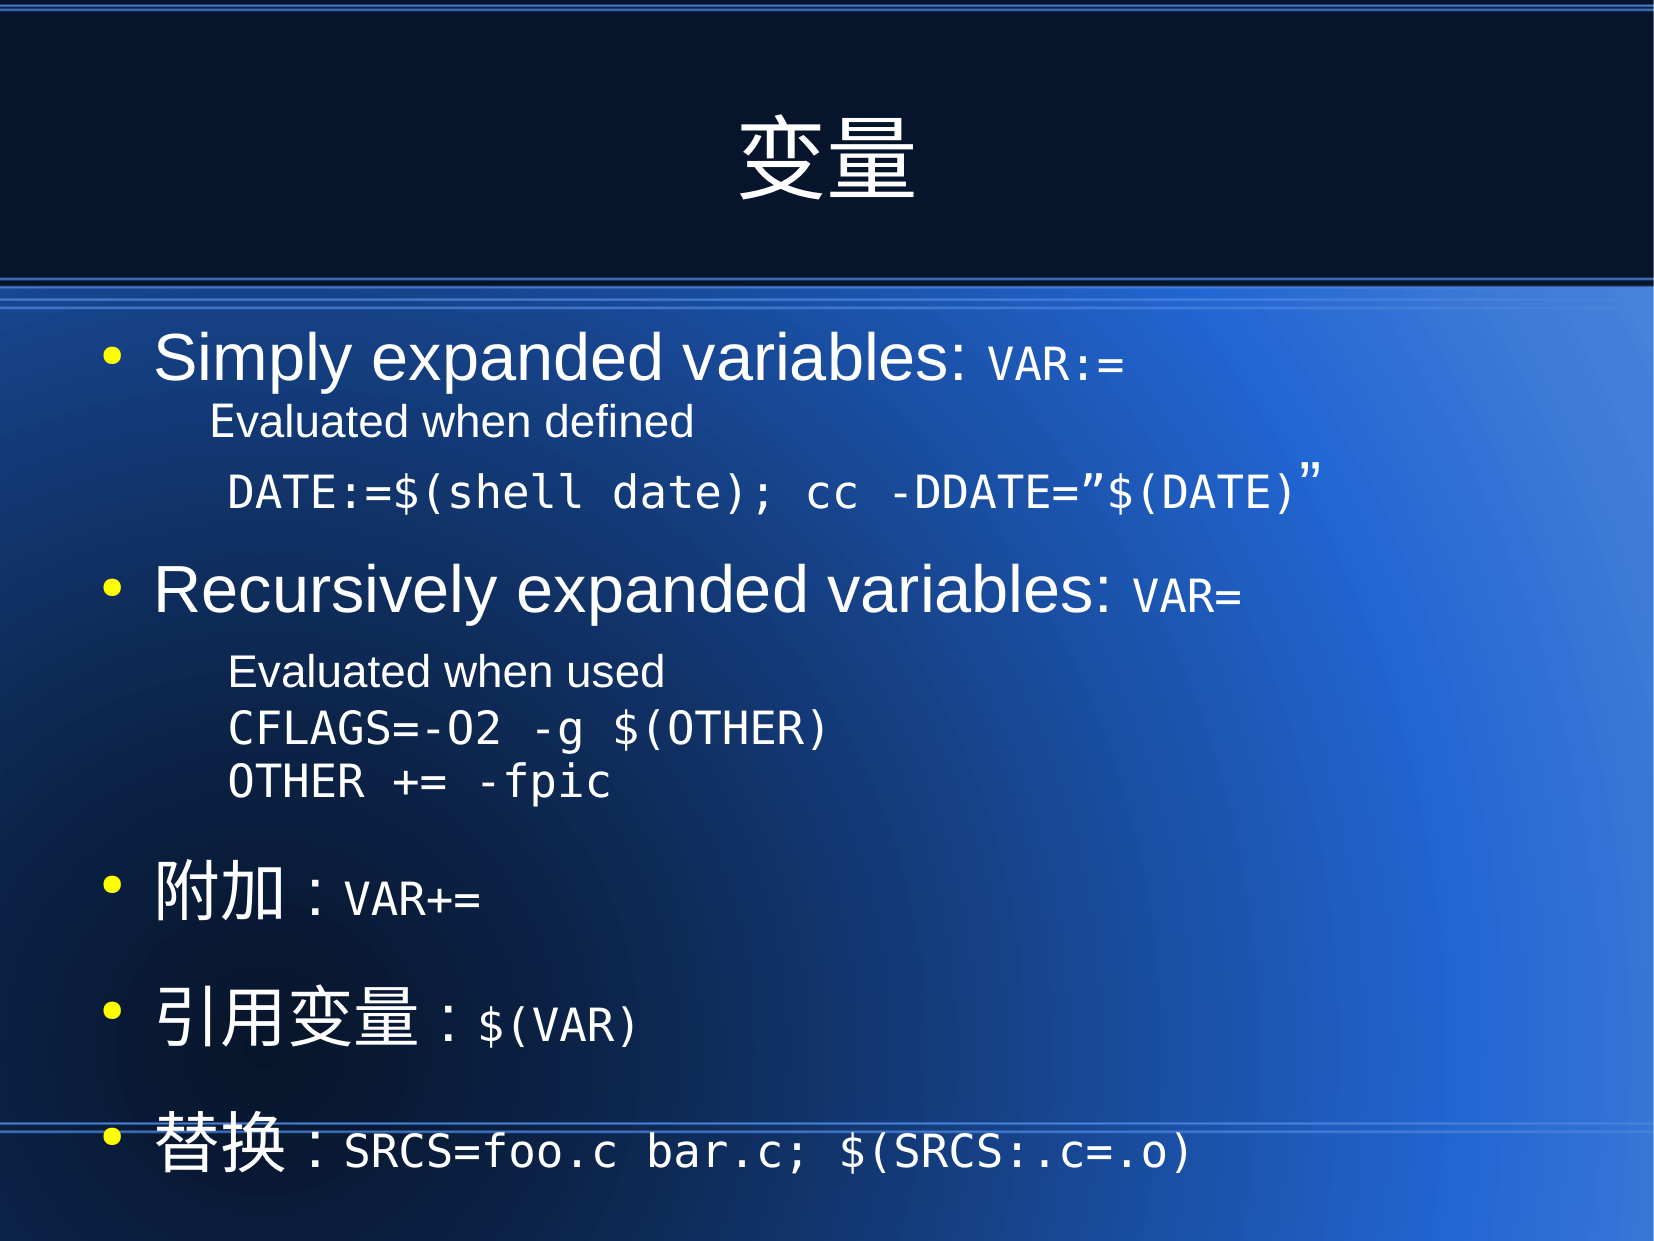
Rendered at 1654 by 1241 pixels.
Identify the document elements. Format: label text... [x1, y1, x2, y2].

list Simply expanded variables: VAR:= Evaluated when defined DATE:=$(shell date); cc -DDATE=”$(DATE)” Recursively expanded variables: VAR= Evaluated when used CFLAGS=-O2 -g $(OTHER) OTHER += -fpic 附加: VAR+= 引用变量: $(VAR) 替换: SRCS=foo.c bar.c; $(SRCS:.c=.o) [82, 319, 1571, 1167]
picture [0, 0, 1654, 1241]
title 变量 [82, 49, 1571, 257]
